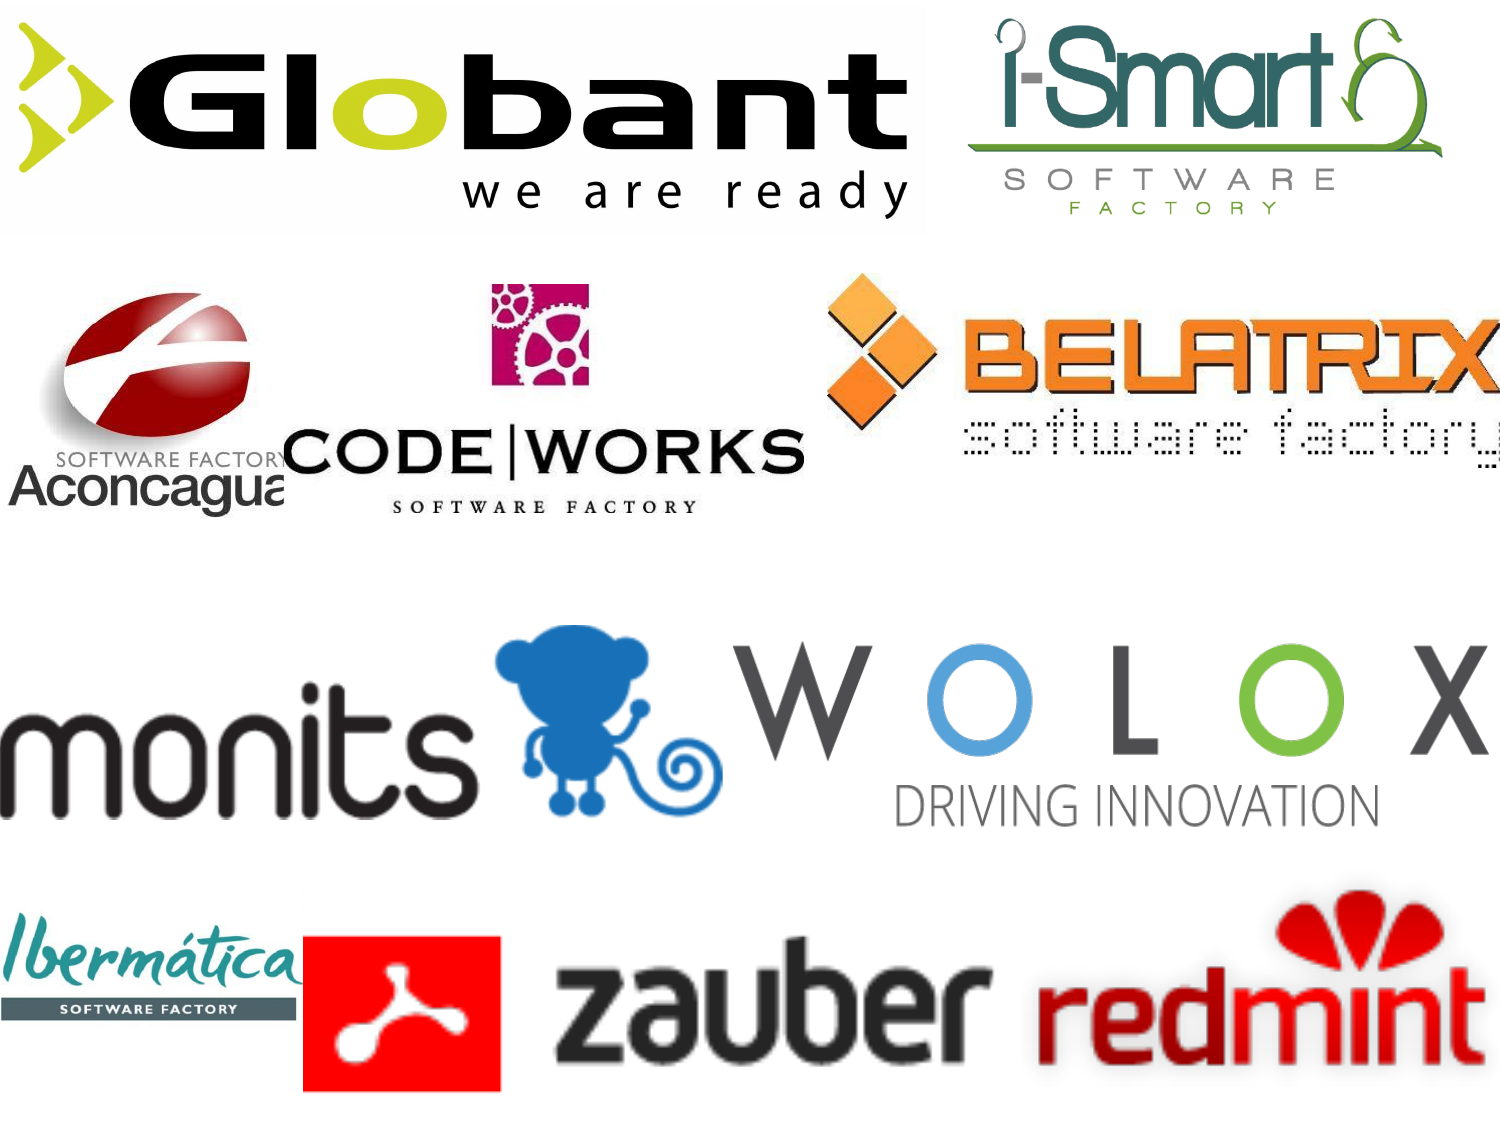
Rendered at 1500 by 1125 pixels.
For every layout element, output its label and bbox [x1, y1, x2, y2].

text_box [943, 0, 1481, 241]
text_box [0, 6, 926, 235]
text_box [0, 625, 1500, 832]
text_box [0, 831, 1500, 1125]
text_box [0, 250, 804, 547]
text_box [827, 273, 1500, 468]
